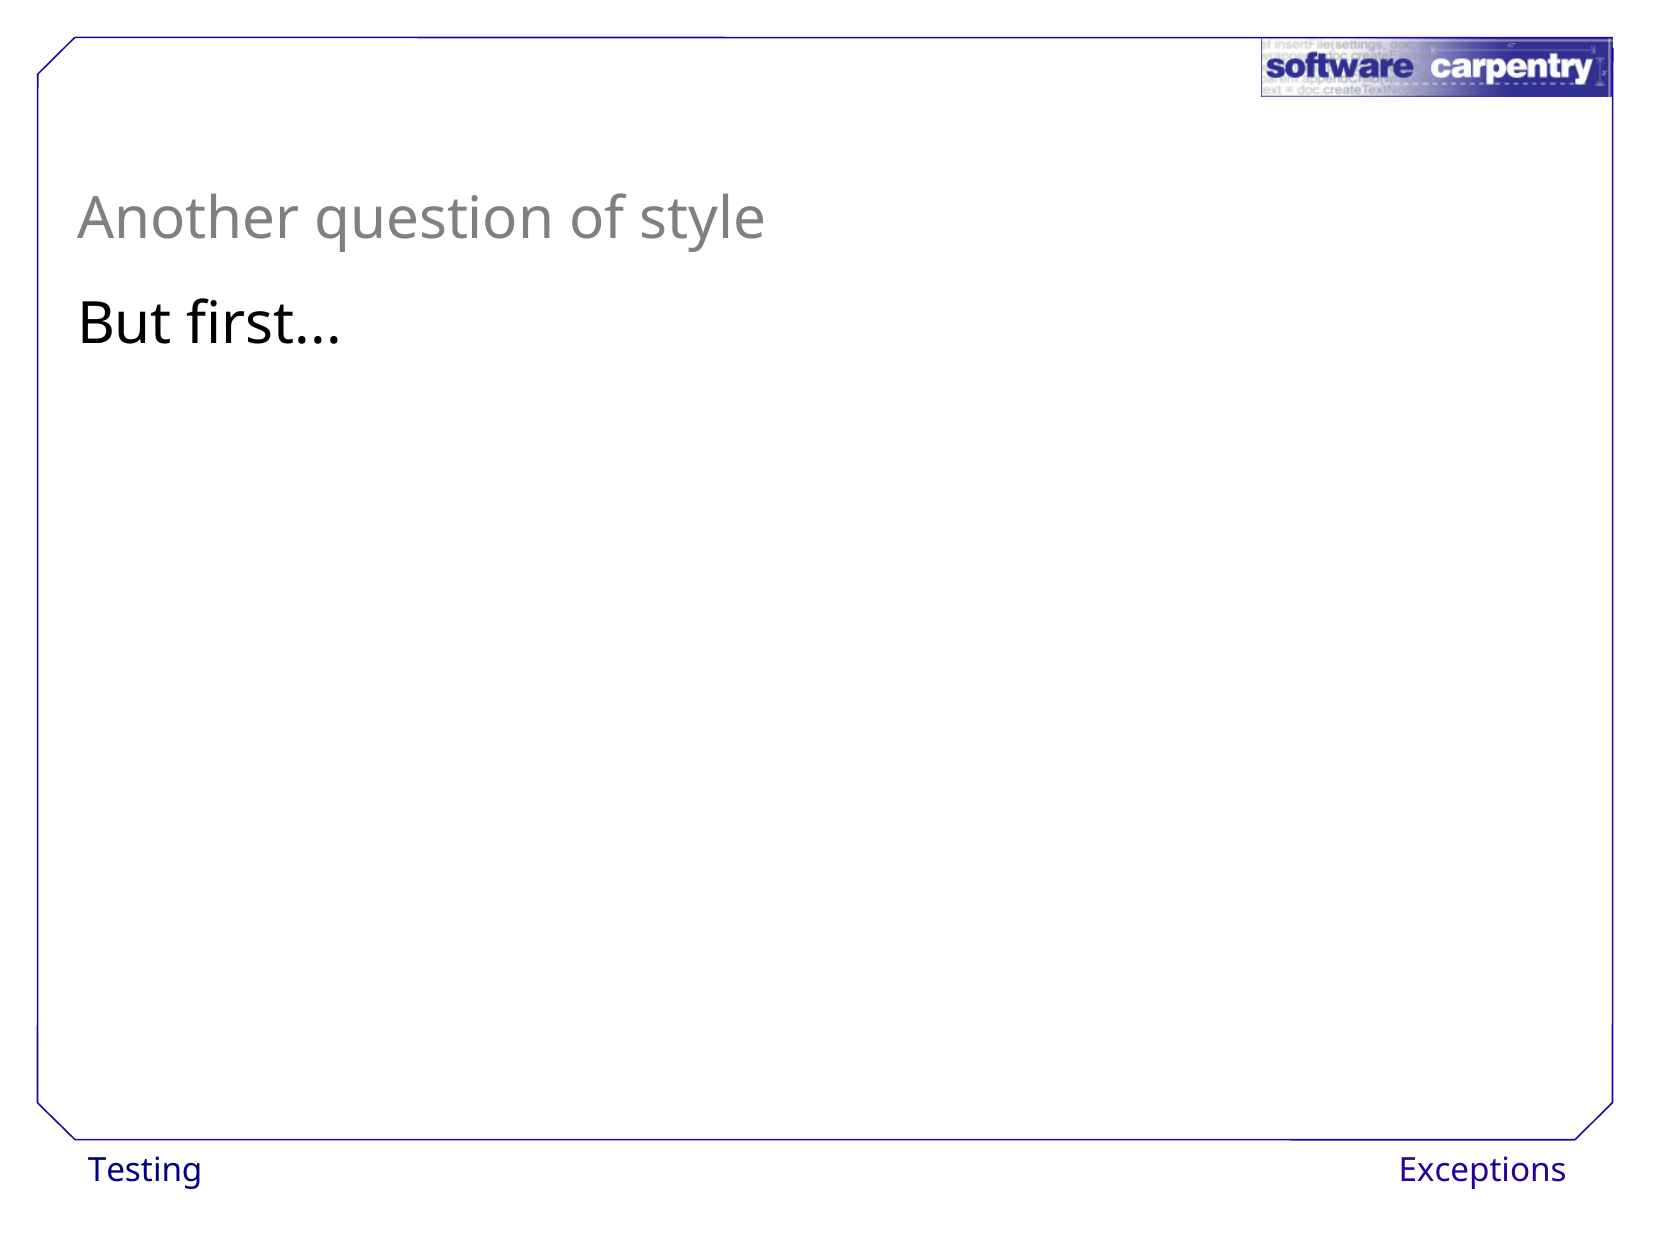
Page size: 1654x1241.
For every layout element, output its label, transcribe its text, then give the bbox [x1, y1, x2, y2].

text_box Another question of style But first... [62, 137, 932, 364]
picture [1261, 39, 1613, 97]
